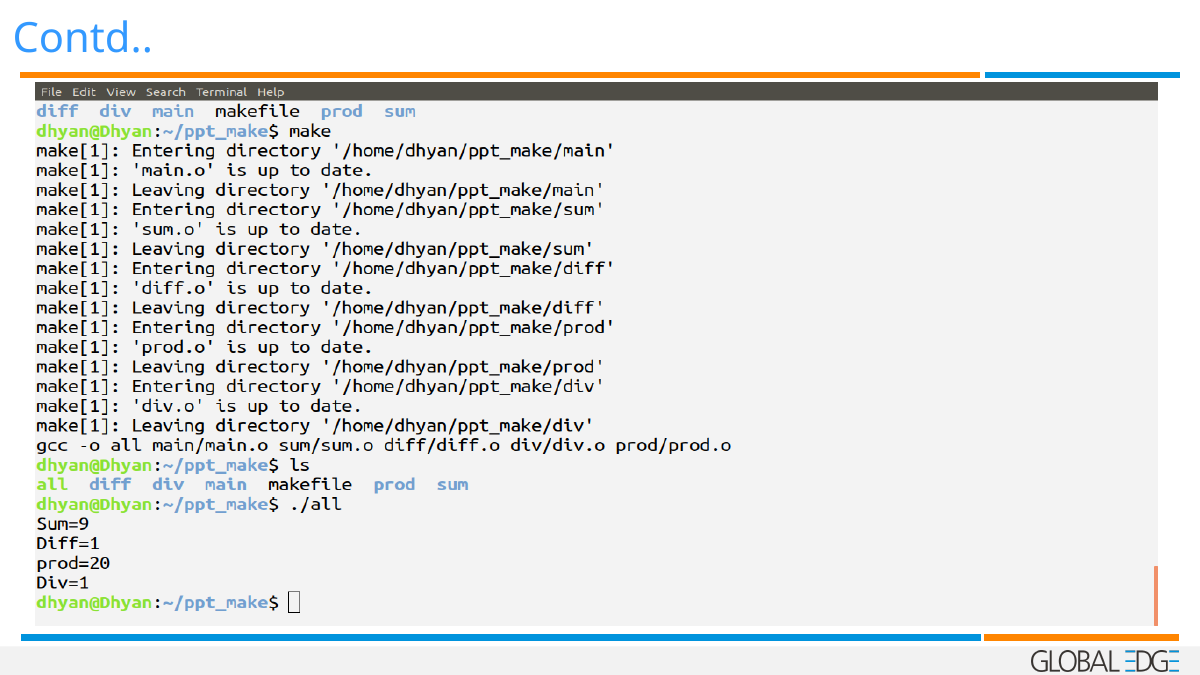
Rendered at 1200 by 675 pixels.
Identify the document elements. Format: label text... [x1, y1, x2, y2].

picture [35, 82, 1158, 626]
title Contd.. [12, 9, 1088, 63]
picture [1031, 650, 1179, 672]
